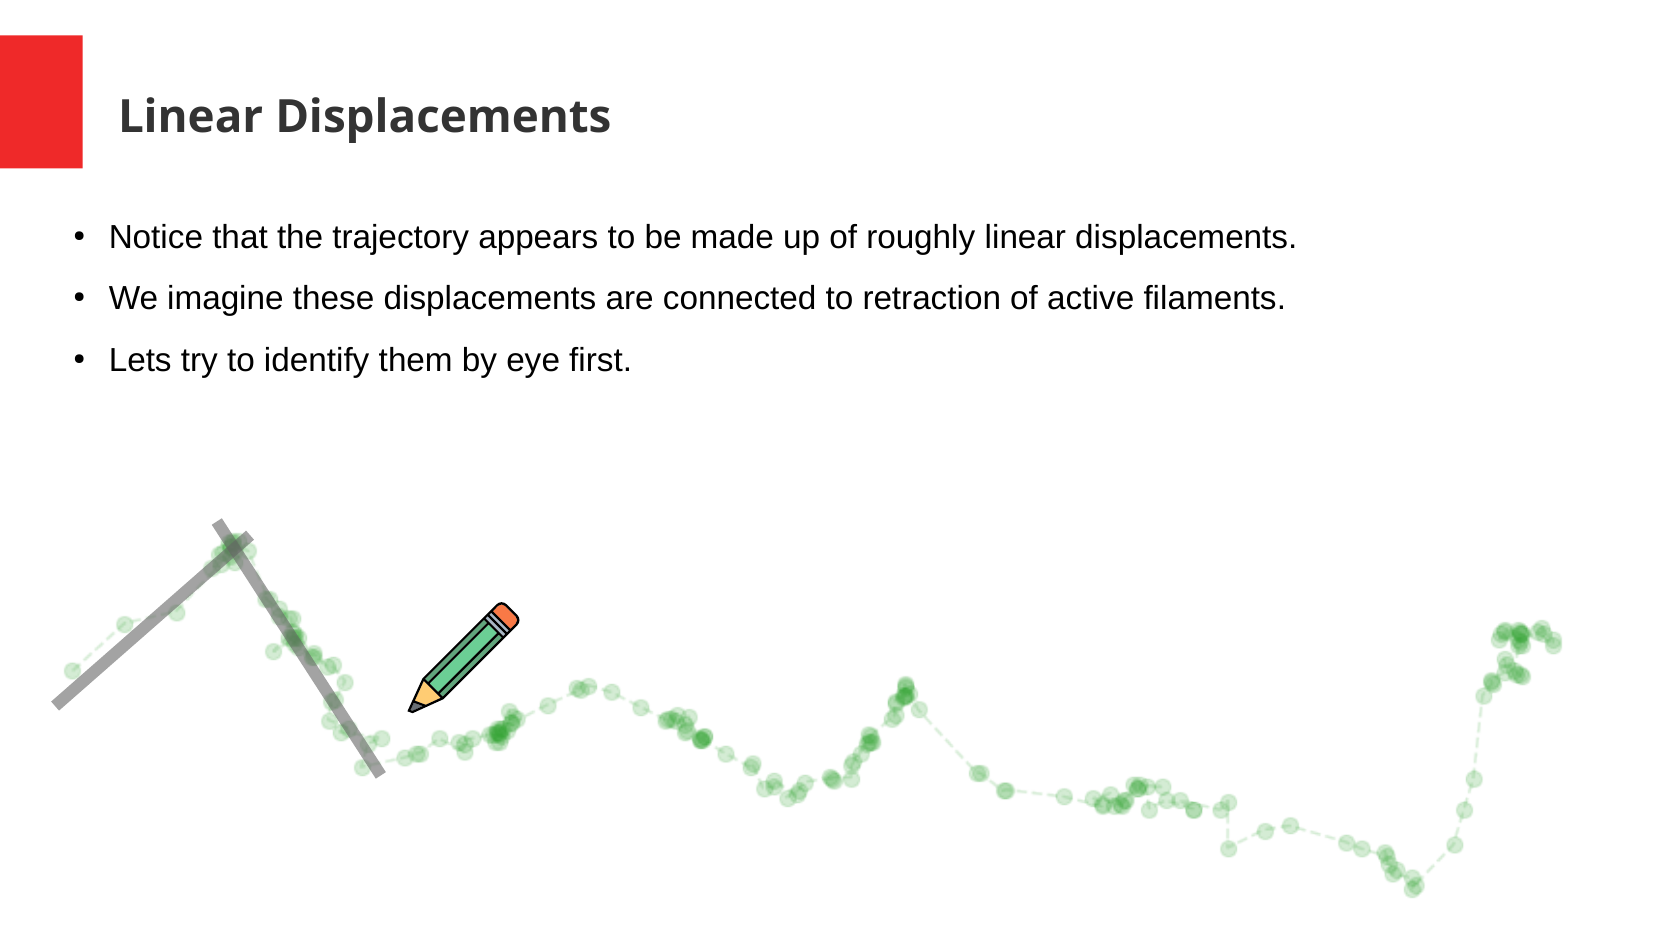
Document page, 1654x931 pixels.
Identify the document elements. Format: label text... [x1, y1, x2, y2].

picture [0, 510, 1640, 920]
title Linear Displacements [118, 37, 1571, 193]
text_box Notice that the trajectory appears to be made up of roughly linear displacements. We imagine these displacements are connected to retraction of active filaments. Lets try to identify them by eye first. [58, 192, 1461, 434]
